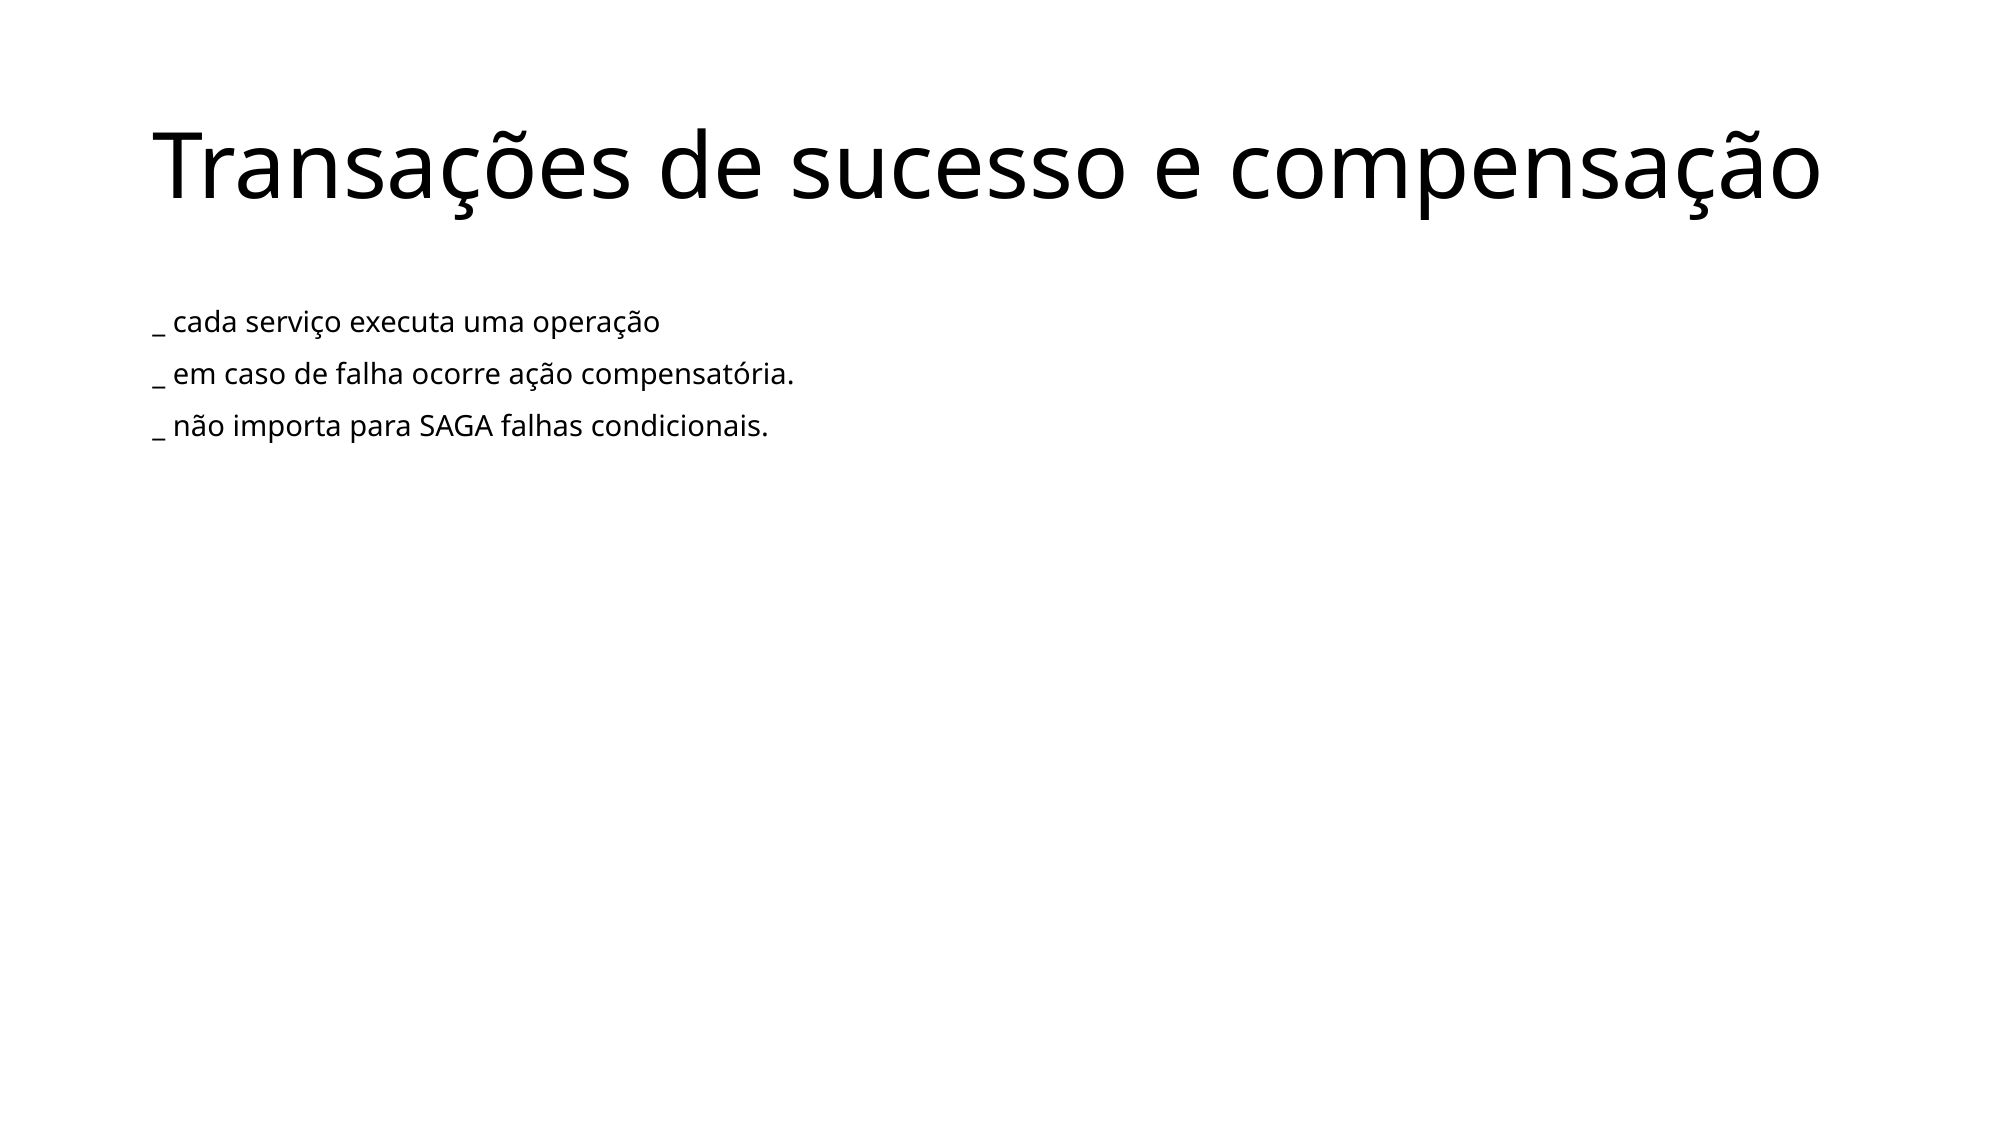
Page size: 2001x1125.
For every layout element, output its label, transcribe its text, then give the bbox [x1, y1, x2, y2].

list _ cada serviço executa uma operação _ em caso de falha ocorre ação compensatória. _ não importa para SAGA falhas condicionais. [137, 299, 1863, 1014]
title Transações de sucesso e compensação [137, 59, 1863, 278]
